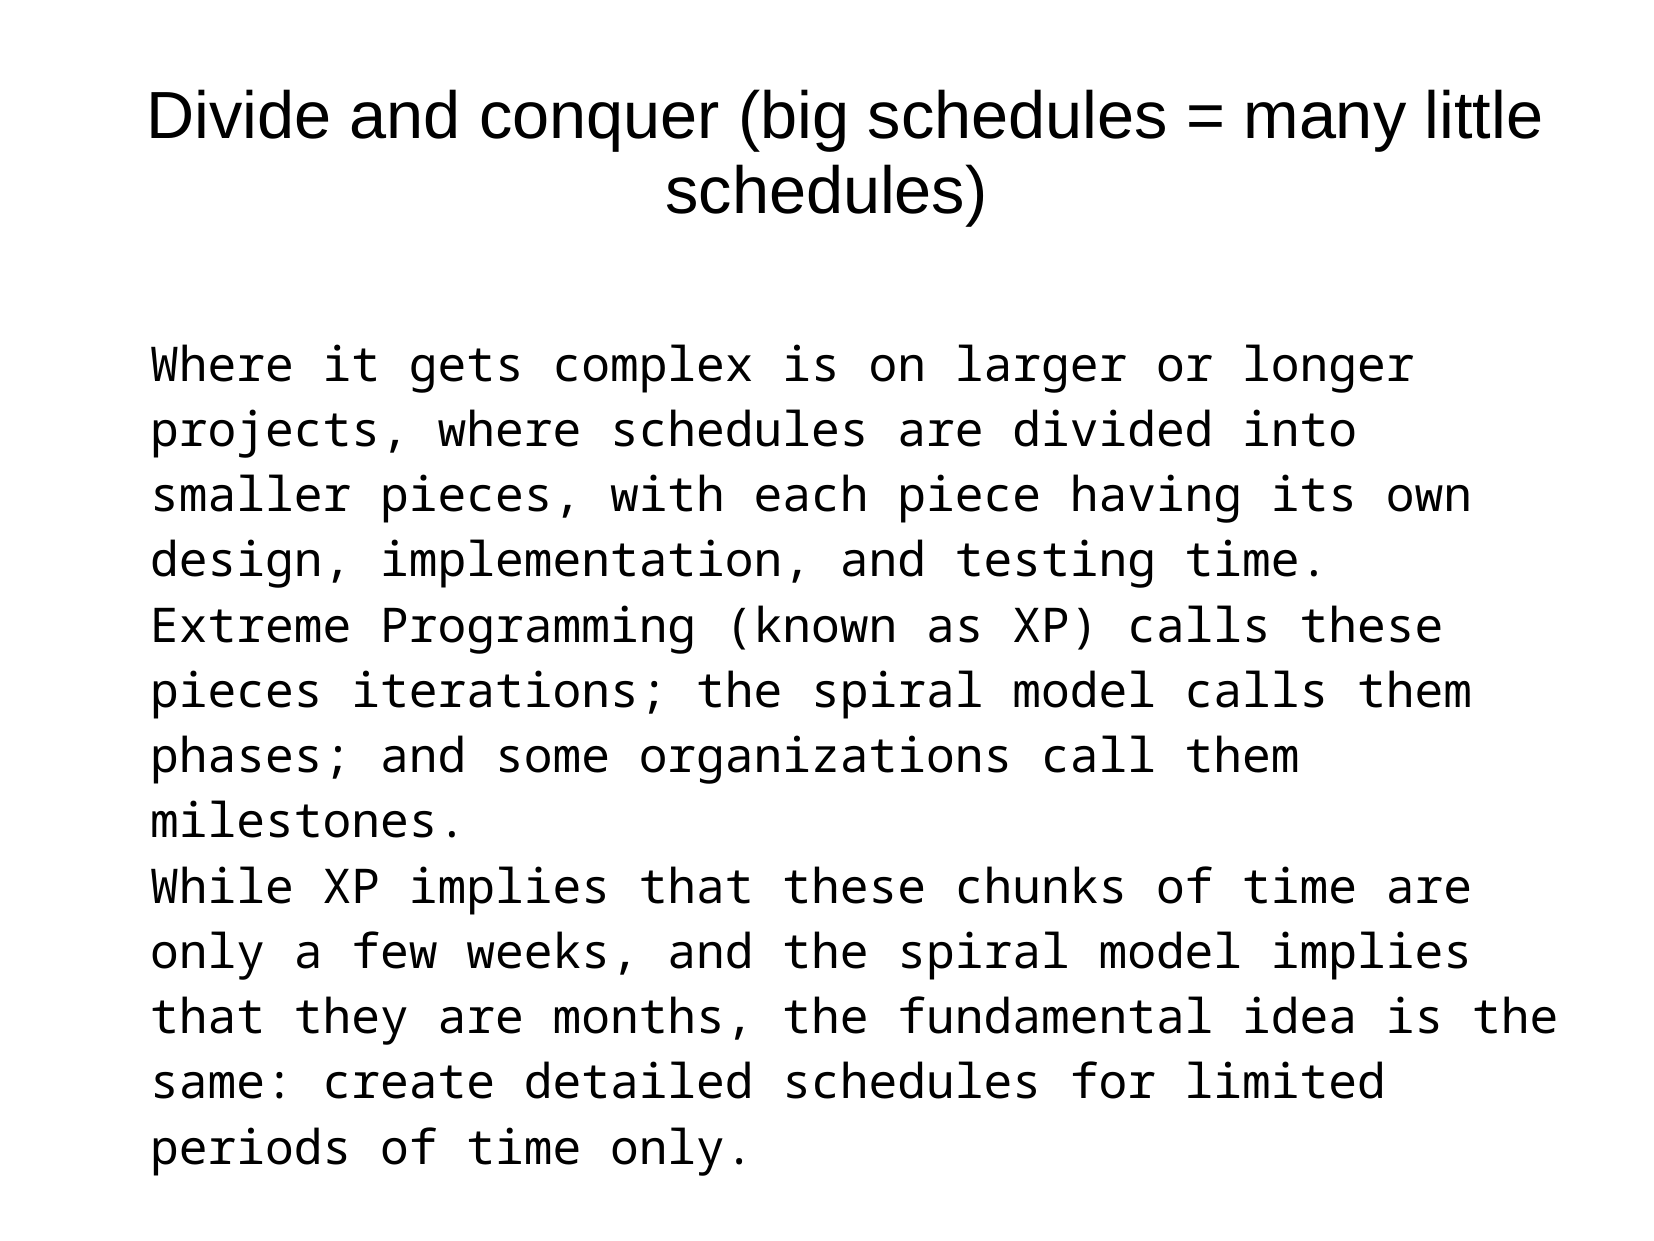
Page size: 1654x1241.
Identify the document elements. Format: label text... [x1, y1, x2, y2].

list Where it gets complex is on larger or longer projects, where schedules are divided into smaller pieces, with each piece having its own design, implementation, and testing time. Extreme Programming (known as XP) calls these pieces iterations; the spiral model calls them phases; and some organizations call them milestones. While XP implies that these chunks of time are only a few weeks, and the spiral model implies that they are months, the fundamental idea is the same: create detailed schedules for limited periods of time only. [82, 236, 1571, 1182]
title Divide and conquer (big schedules = many little schedules) [82, 49, 1571, 236]
